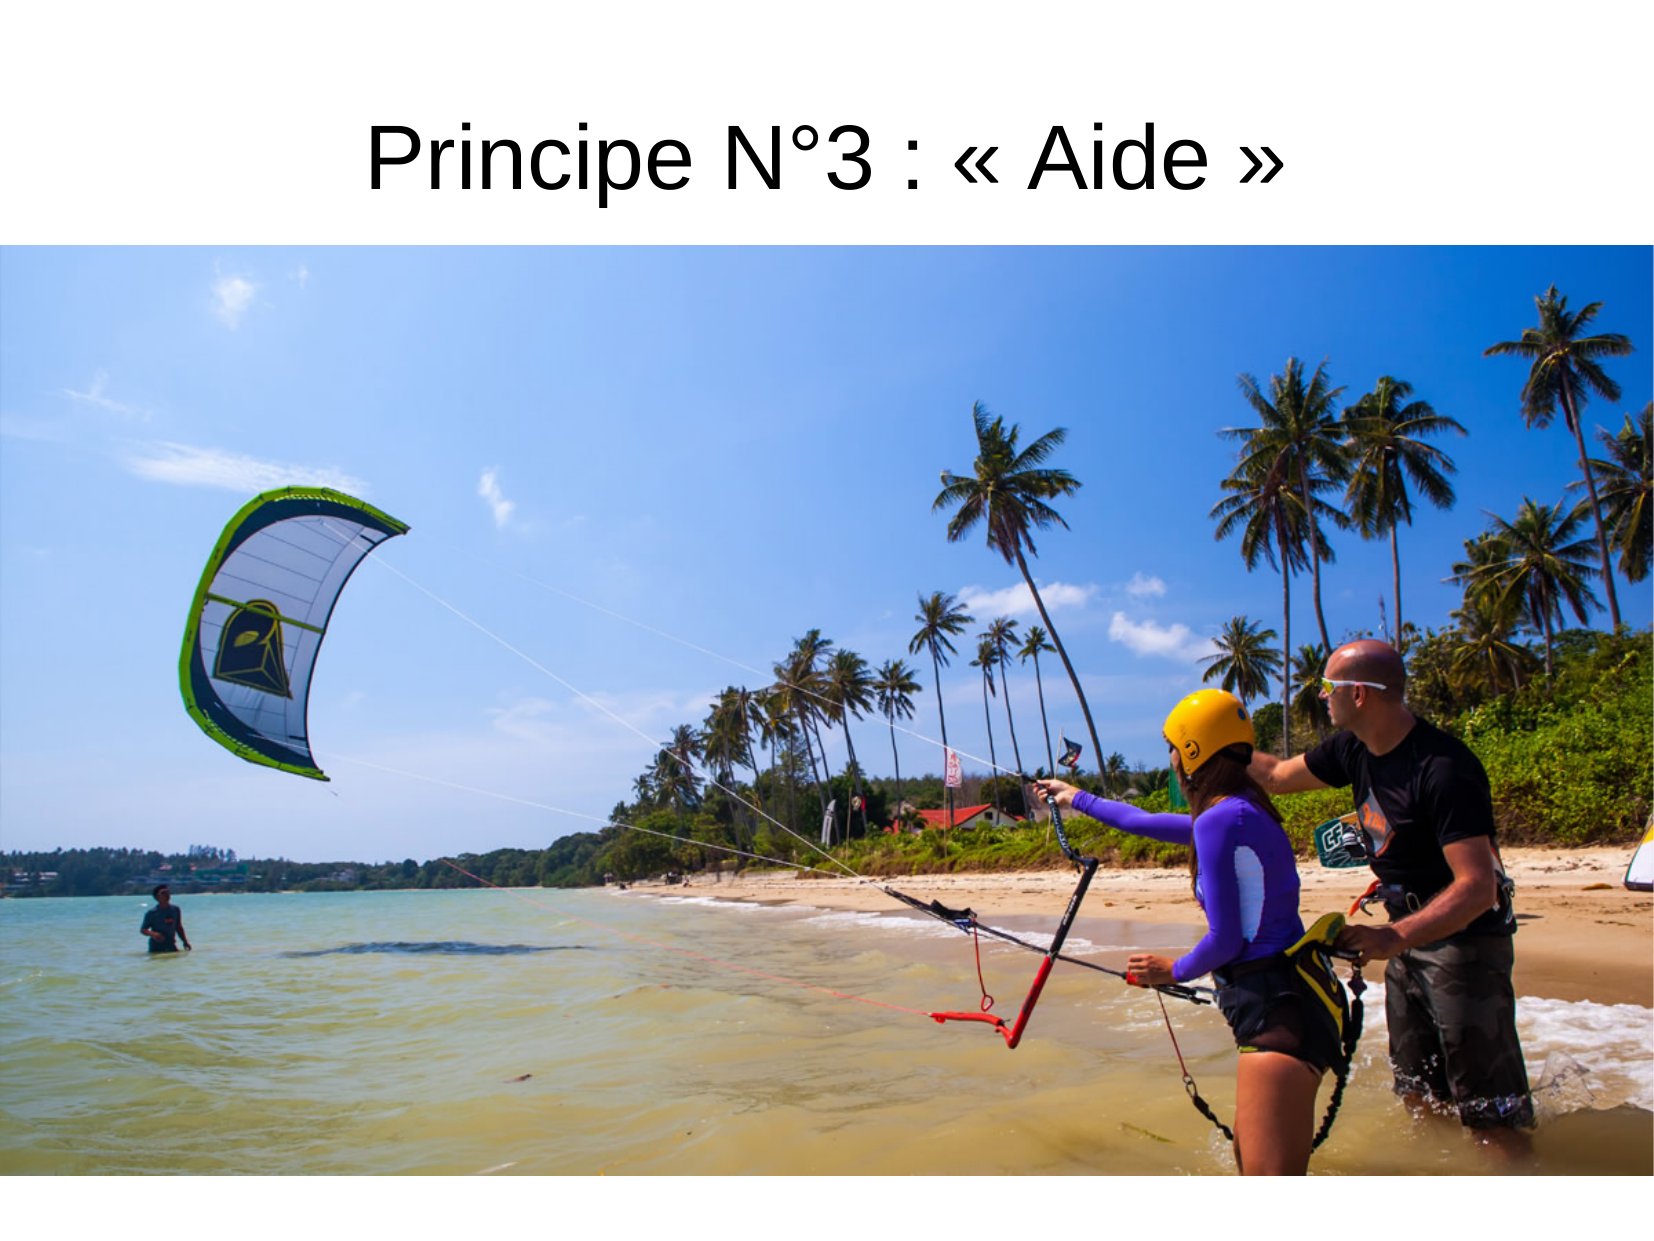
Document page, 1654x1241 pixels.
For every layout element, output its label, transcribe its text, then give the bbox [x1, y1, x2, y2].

title Principe N°3 : « Aide » [82, 49, 1571, 245]
picture [0, 245, 1654, 1176]
